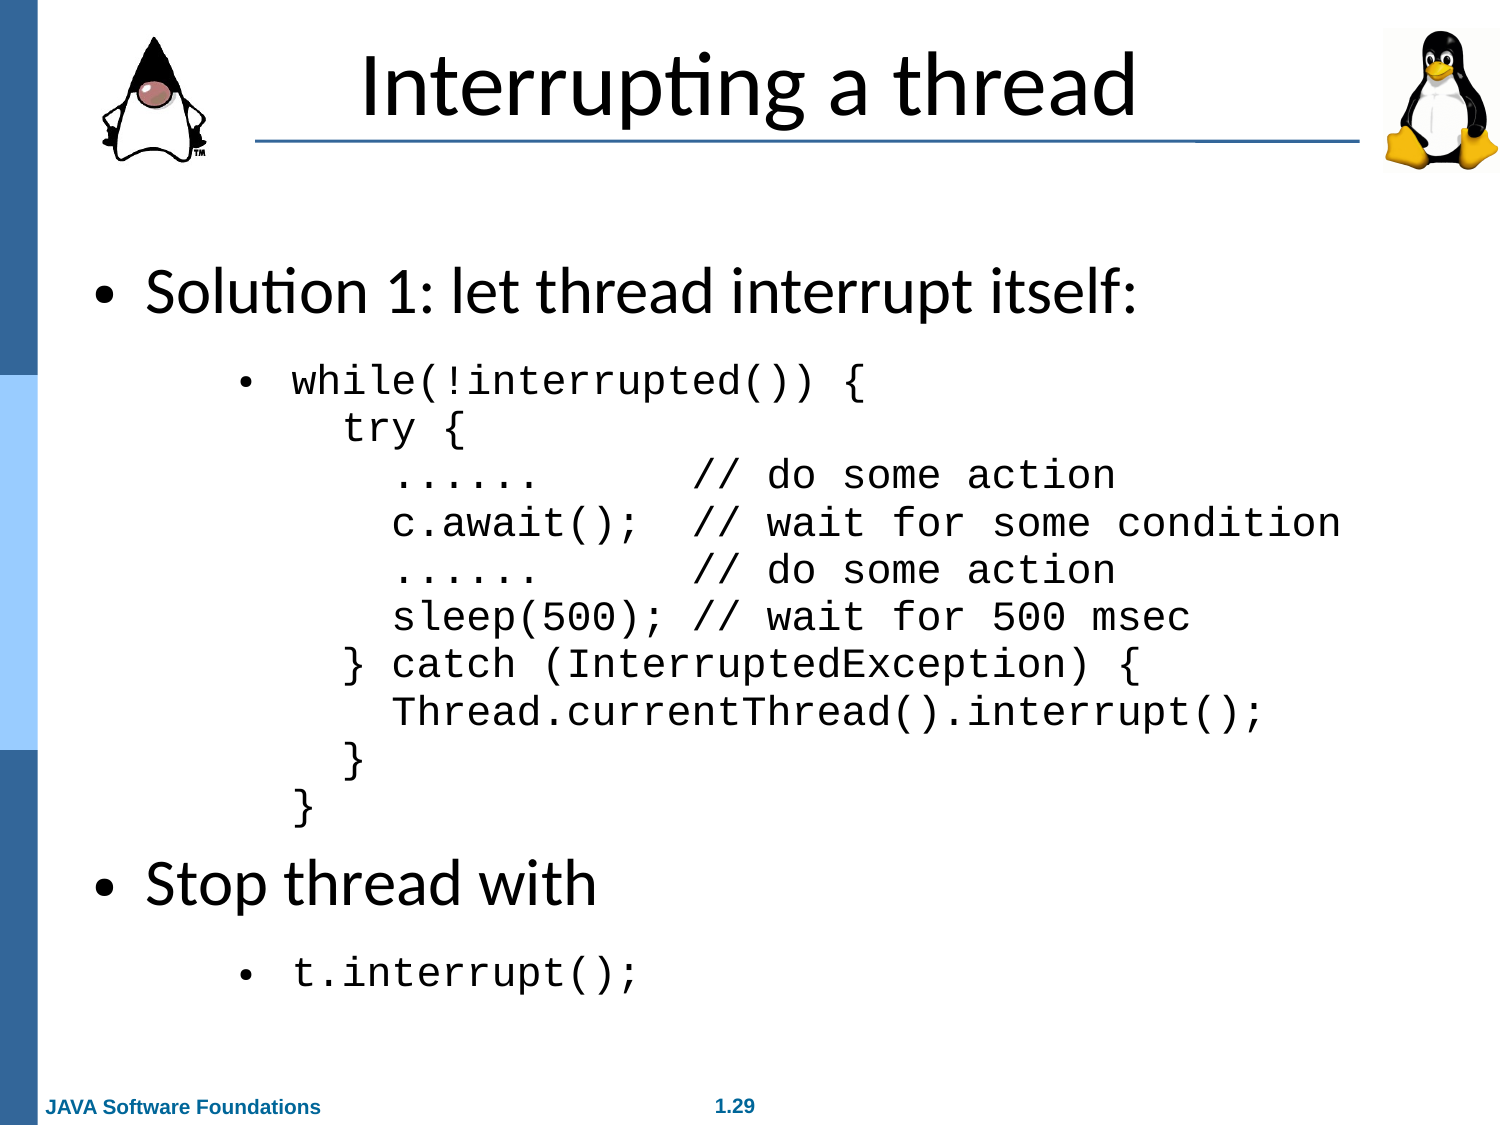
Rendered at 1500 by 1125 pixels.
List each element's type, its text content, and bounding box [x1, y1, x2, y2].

title Interrupting a thread [75, 36, 1426, 149]
list Solution 1: let thread interrupt itself: while(!interrupted()) { try { ...... // do some action c.await(); // wait for some condition ...... // do some action sleep(500); // wait for 500 msec } catch (InterruptedException) { Thread.currentThread().interrupt(); } } Stop thread with t.interrupt(); [75, 263, 1425, 1006]
picture [54, 0, 255, 200]
picture [1383, 28, 1500, 173]
